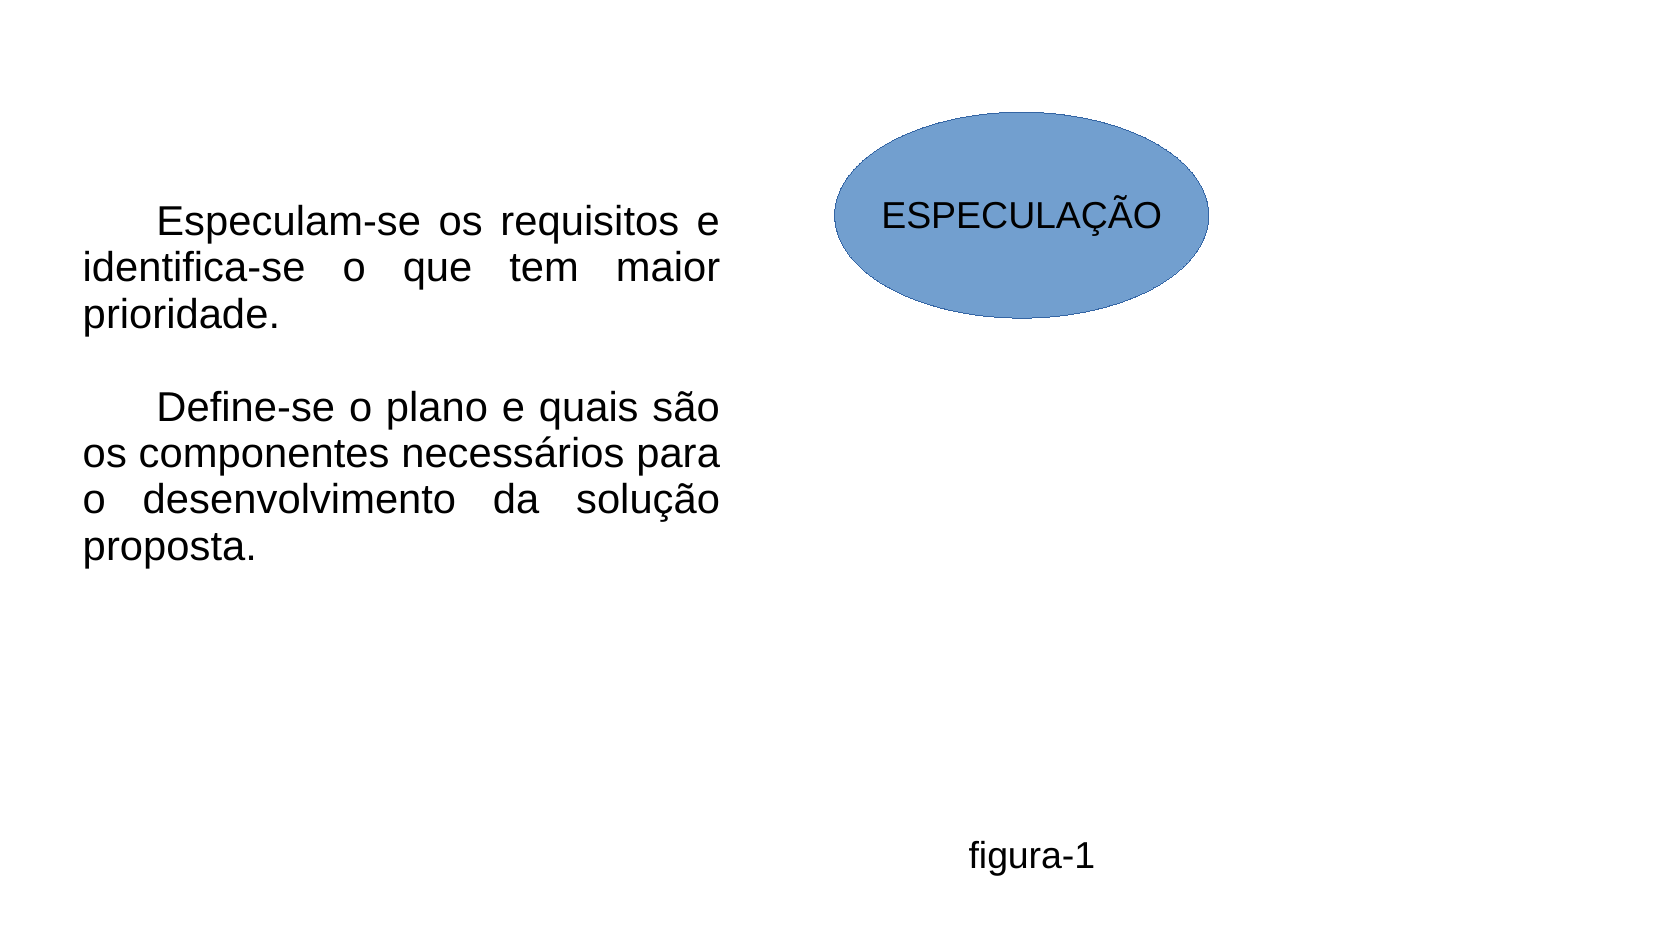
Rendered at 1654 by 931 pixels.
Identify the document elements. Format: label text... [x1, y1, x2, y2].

text_box ESPECULAÇÃO [834, 112, 1209, 319]
text_box figura-1 [953, 826, 1111, 884]
text_box Especulam-se os requisitos e identifica-se o que tem maior prioridade. Define-se o plano e quais são os componentes necessários para o desenvolvimento da solução proposta. [82, 146, 721, 621]
